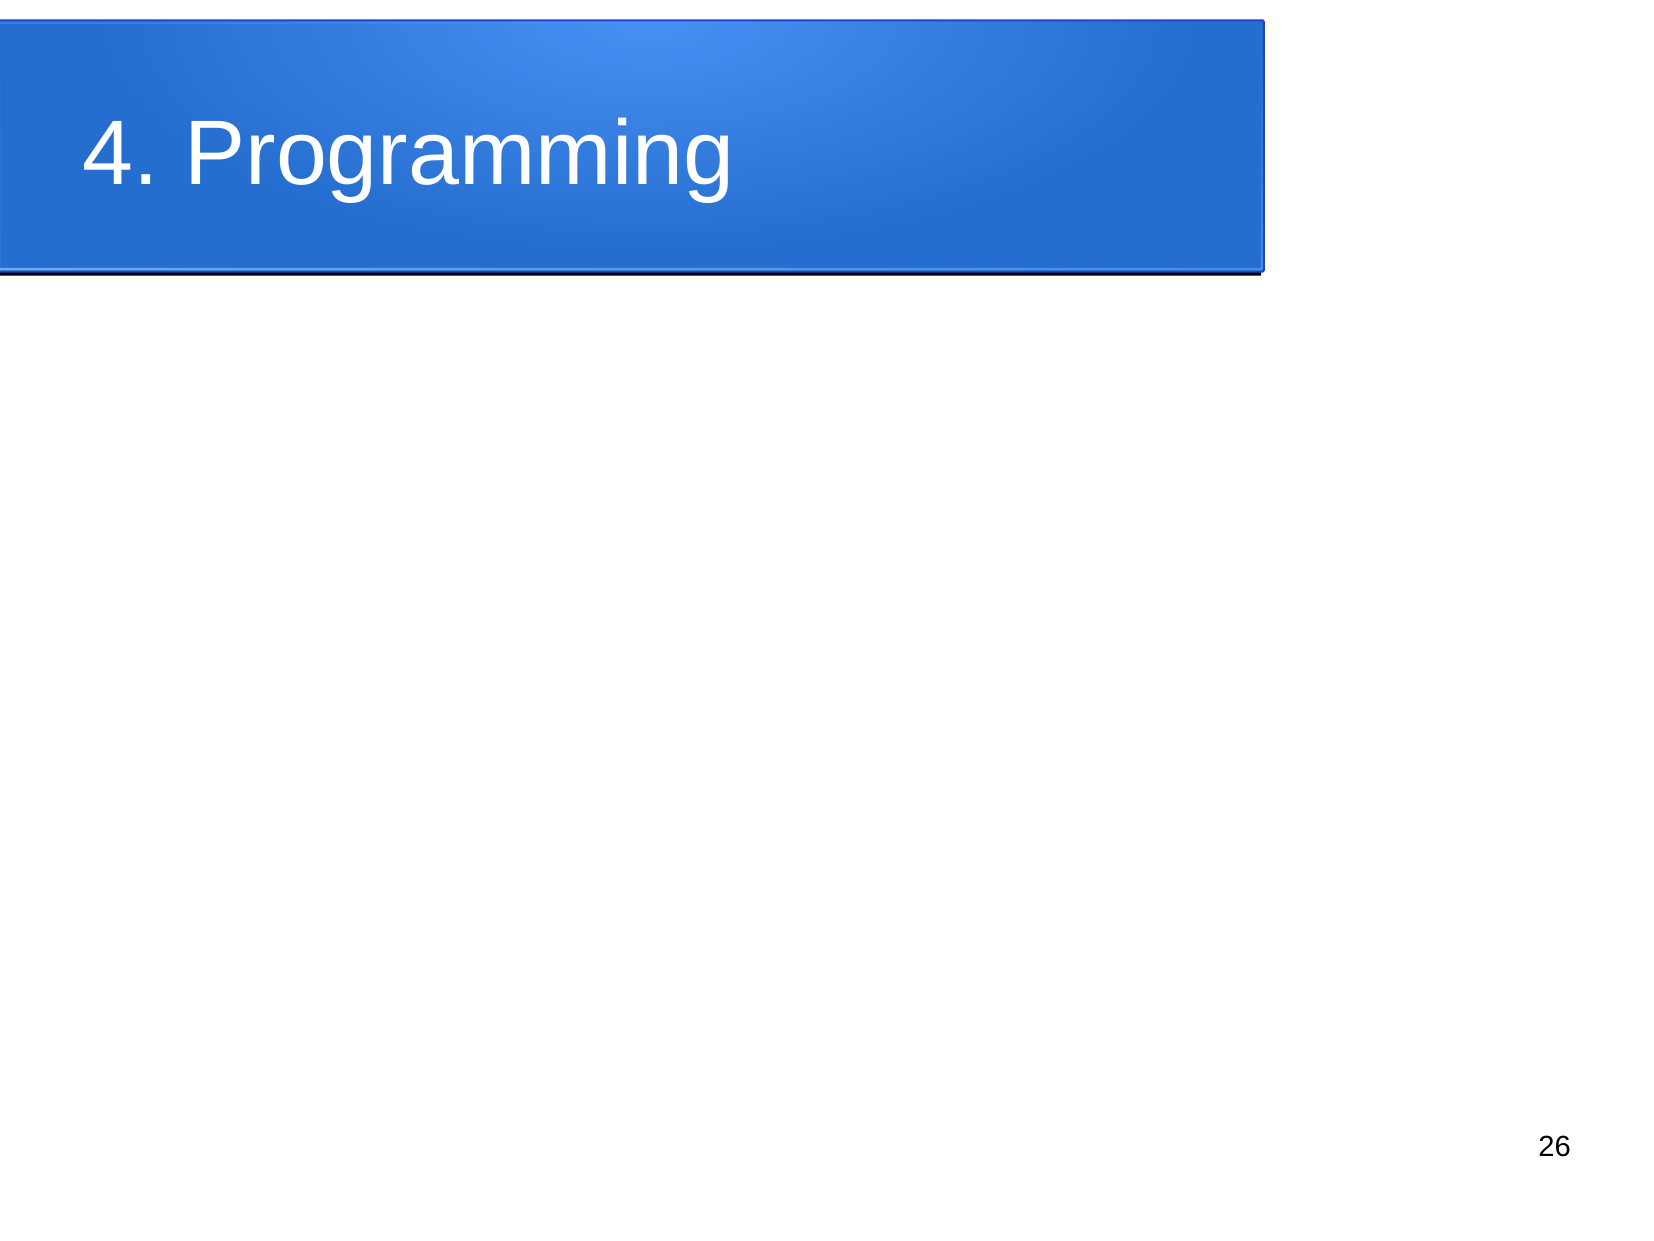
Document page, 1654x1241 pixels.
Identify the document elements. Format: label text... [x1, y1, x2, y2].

title 4. Programming [82, 49, 1573, 257]
